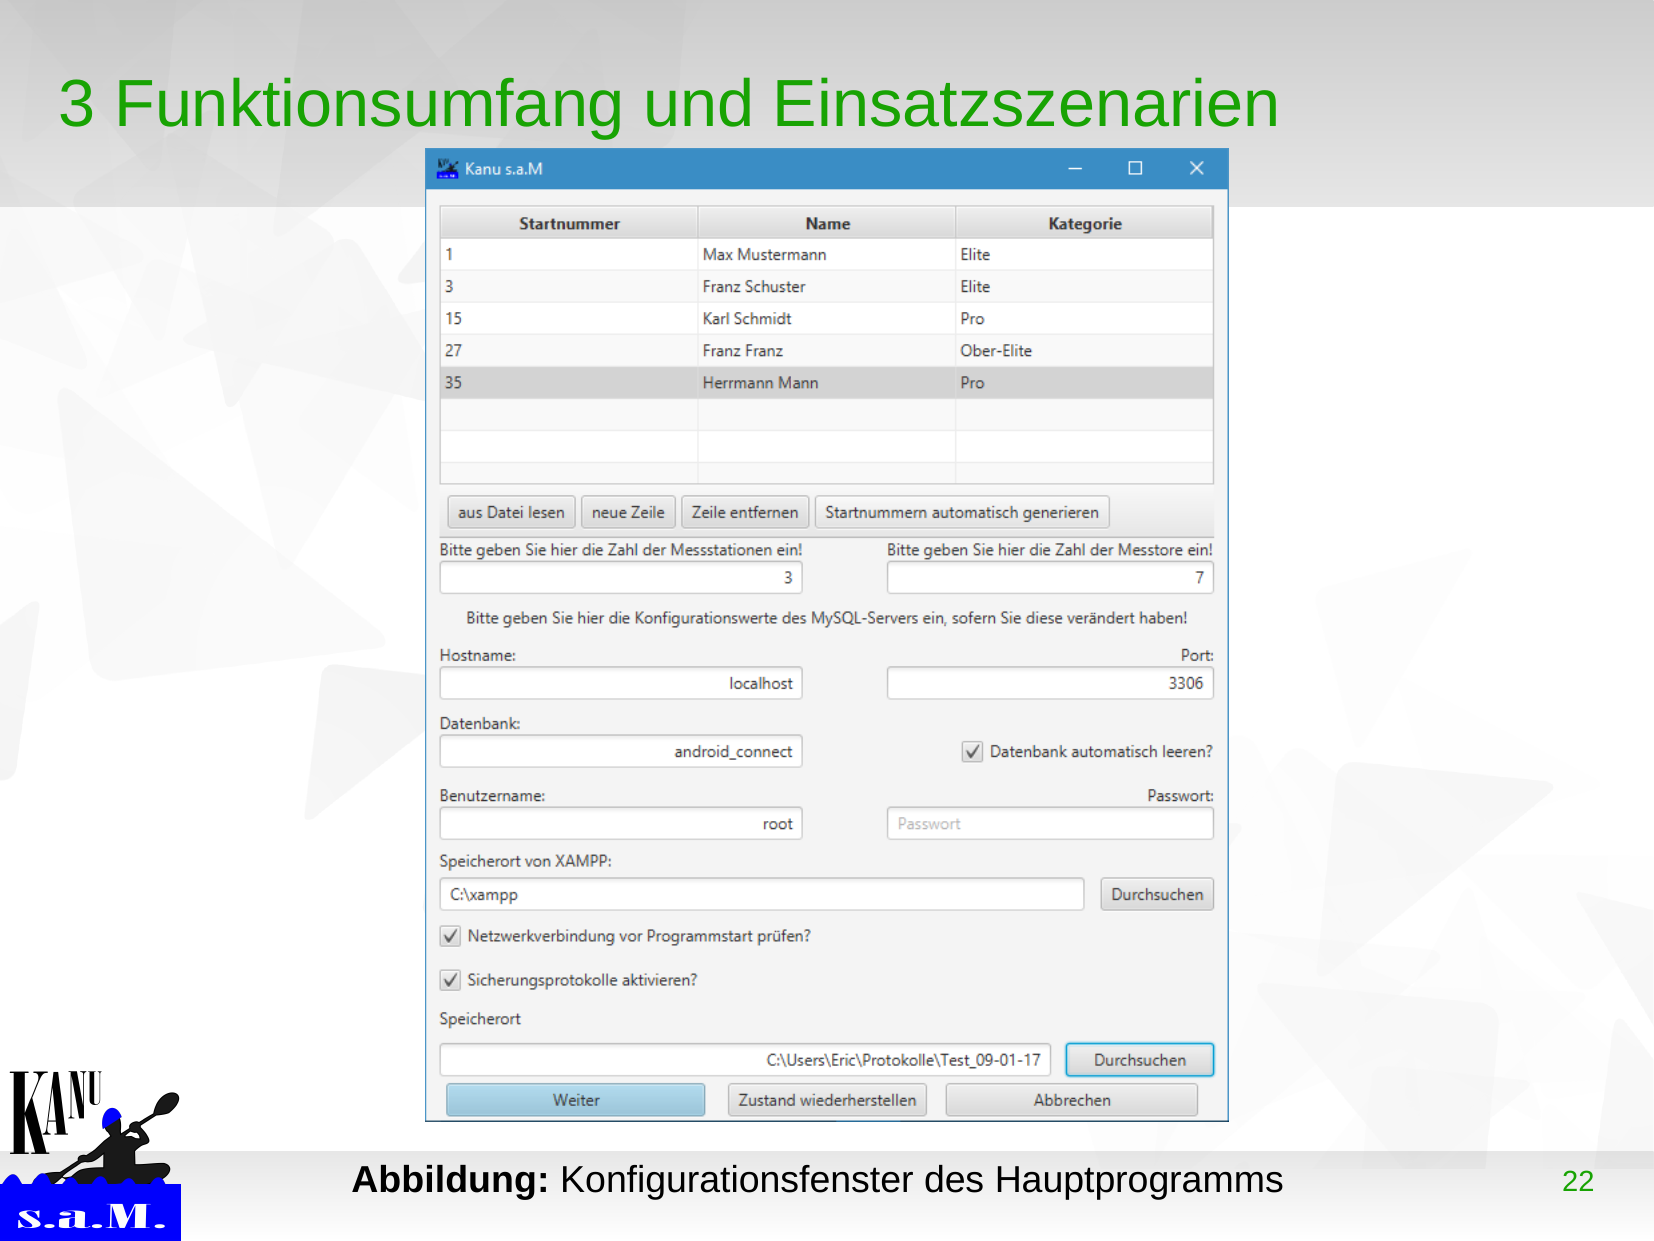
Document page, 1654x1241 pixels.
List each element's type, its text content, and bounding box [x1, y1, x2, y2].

picture [0, 0, 1654, 1169]
text_box Abbildung: Konfigurationsfenster des Hauptprogramms [336, 1151, 1341, 1241]
picture [0, 1059, 181, 1241]
title 3 Funktionsumfang und Einsatzszenarien [59, 29, 1595, 178]
